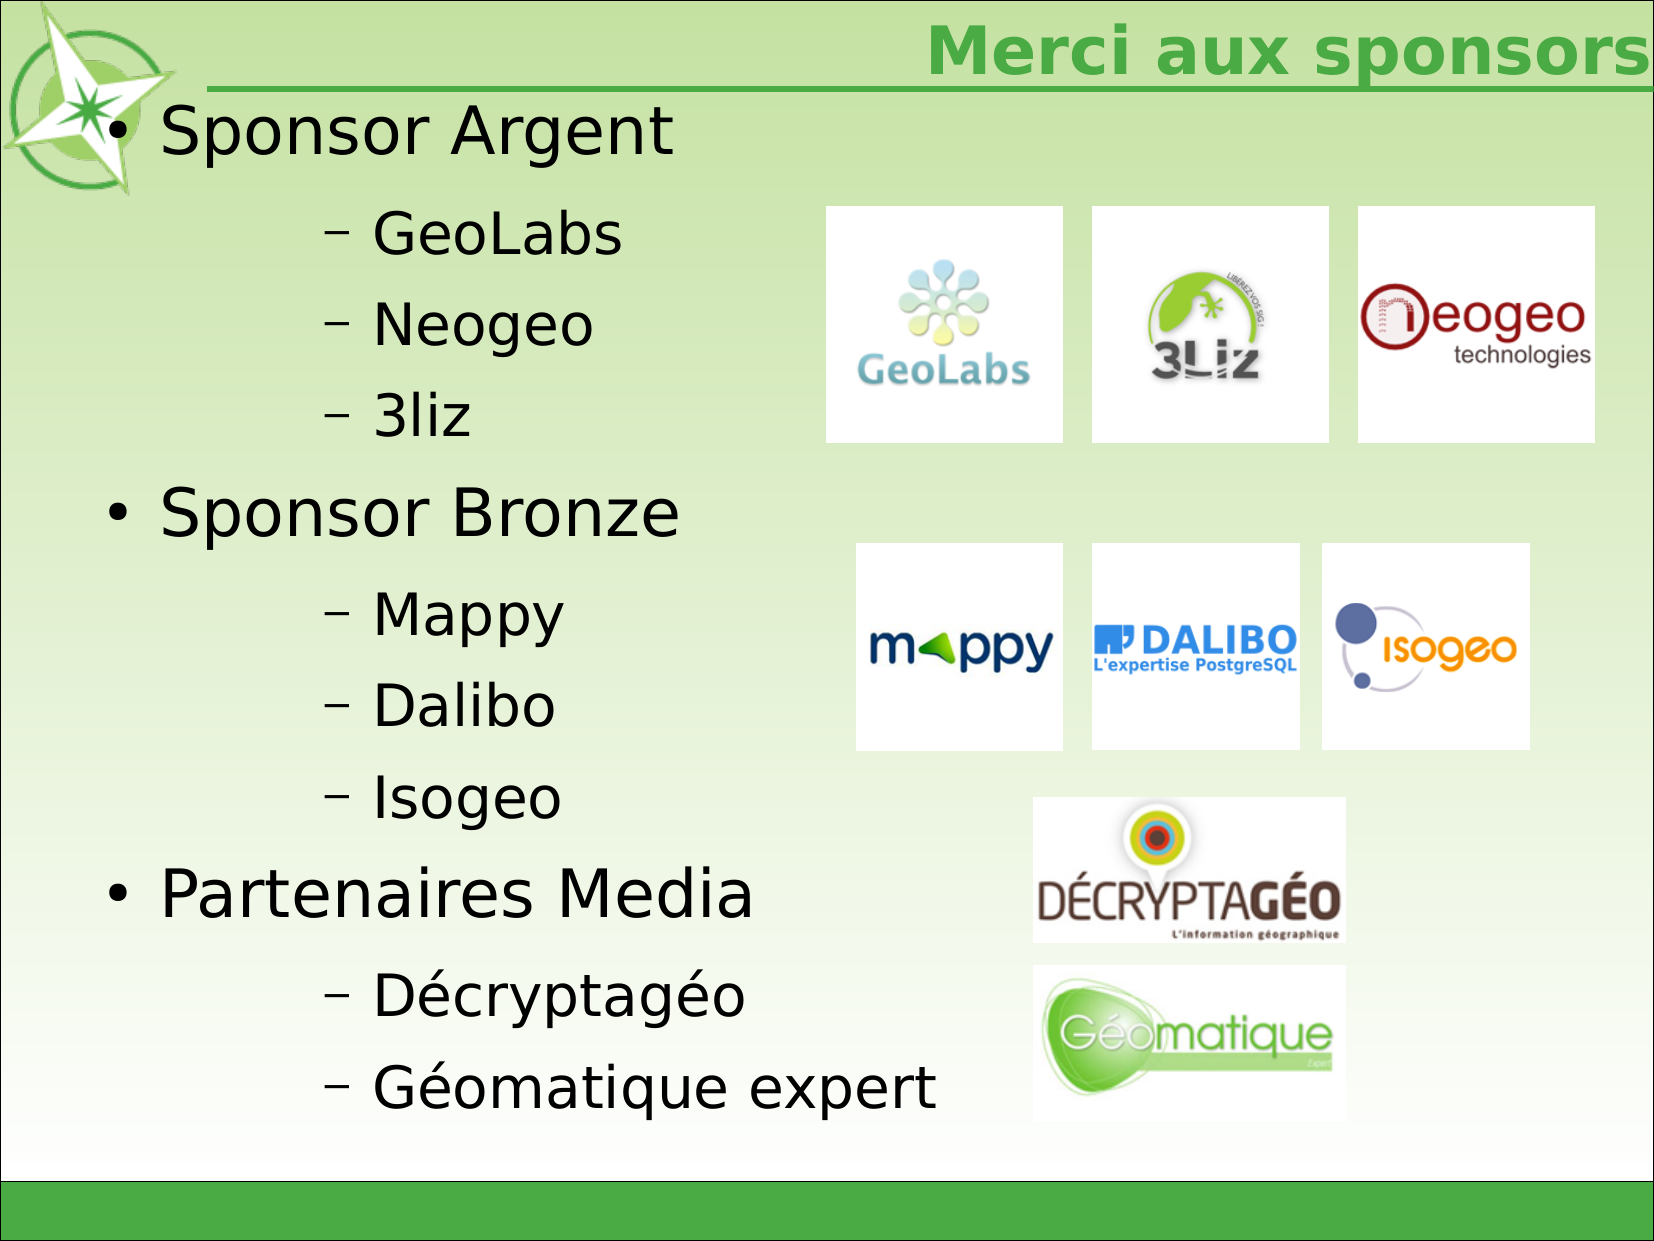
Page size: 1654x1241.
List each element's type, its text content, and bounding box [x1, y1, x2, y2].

picture [1092, 206, 1329, 443]
list Sponsor Argent GeoLabs Neogeo 3liz Sponsor Bronze Mappy Dalibo Isogeo Partenaires Media Décryptagéo Géomatique expert [88, 92, 981, 1123]
picture [1033, 797, 1346, 943]
picture [856, 543, 1063, 751]
picture [2, 0, 178, 197]
picture [1092, 543, 1300, 751]
title Merci aux sponsors [165, 2, 1654, 101]
picture [1322, 543, 1530, 751]
picture [1033, 965, 1346, 1123]
picture [826, 206, 1063, 443]
picture [1358, 206, 1595, 443]
